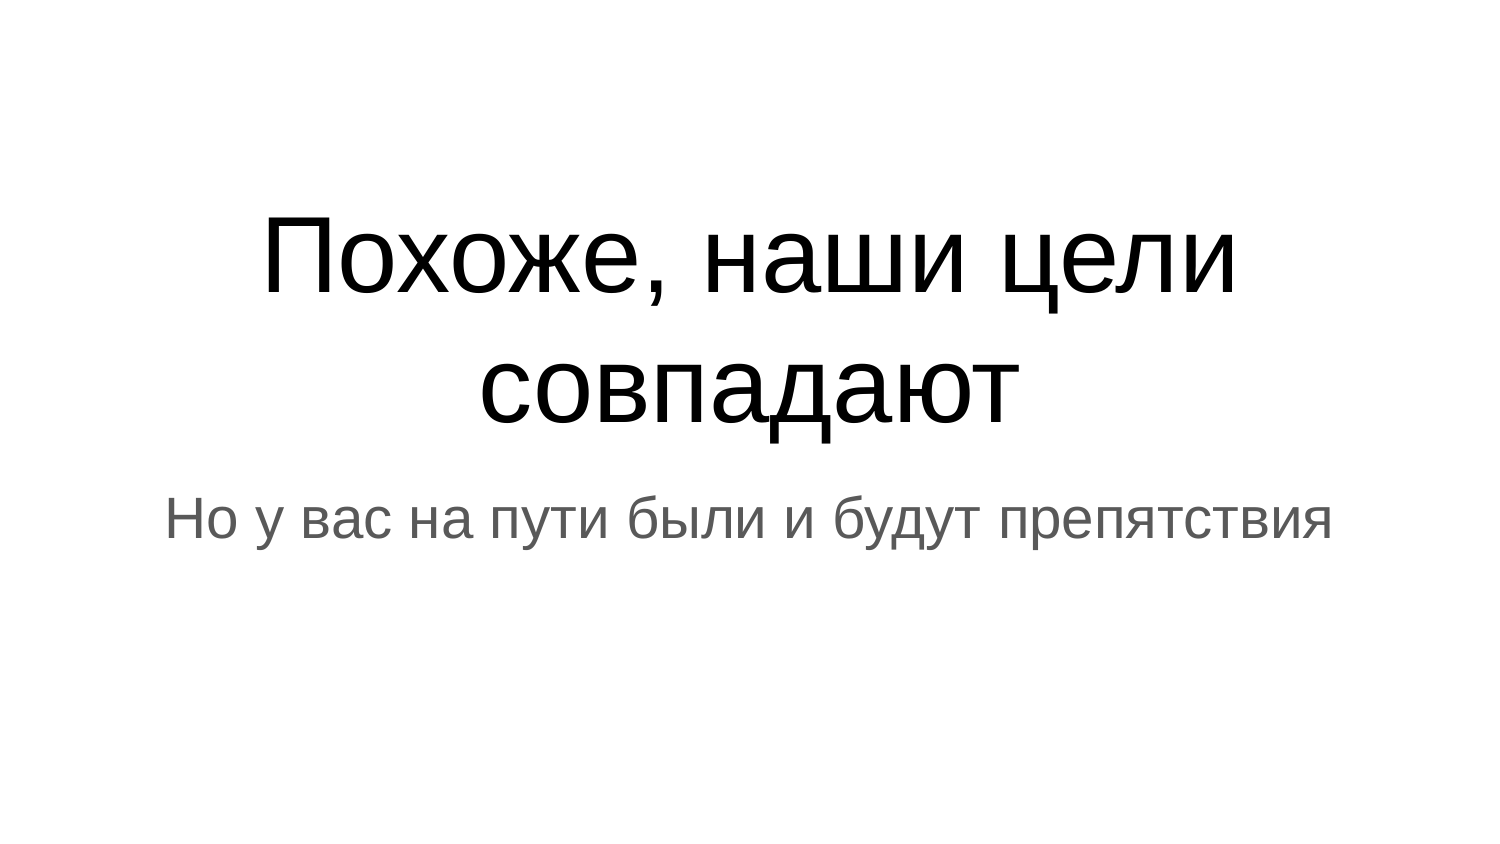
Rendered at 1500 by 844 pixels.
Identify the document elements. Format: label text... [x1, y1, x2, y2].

subtitle Но у вас на пути были и будут препятствия [51, 464, 1449, 595]
title Похоже, наши цели совпадают [51, 122, 1449, 459]
